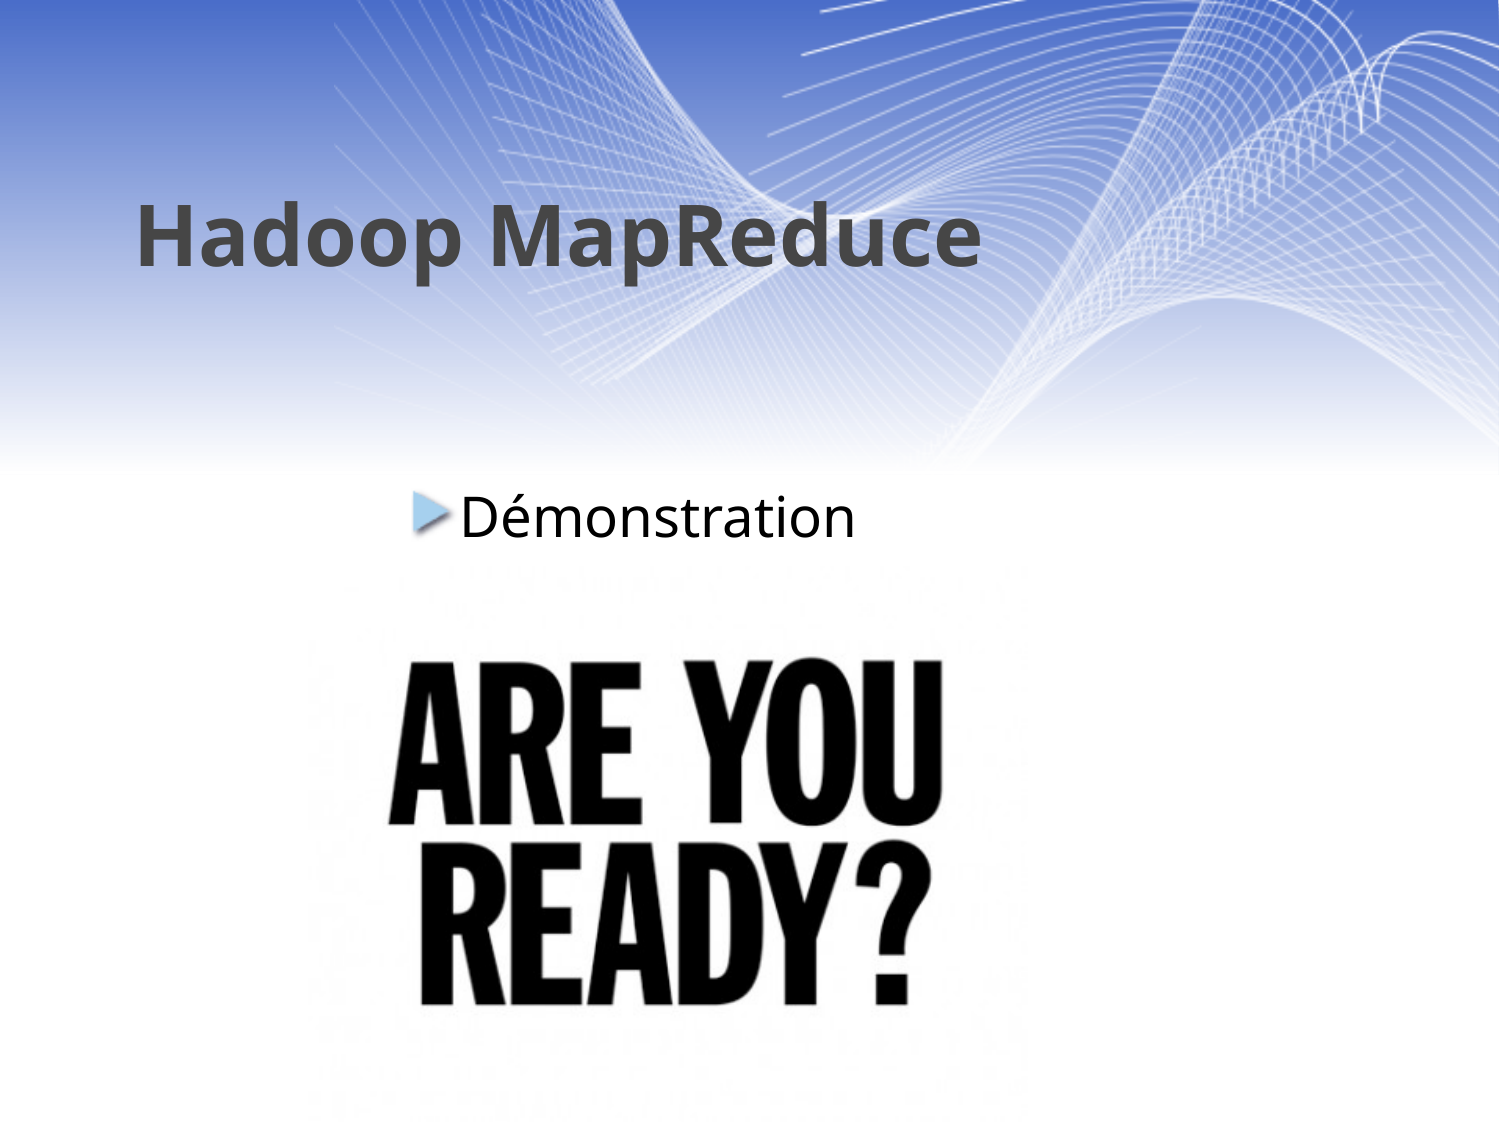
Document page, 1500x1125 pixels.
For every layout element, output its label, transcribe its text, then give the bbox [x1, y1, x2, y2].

list Démonstration [377, 473, 1128, 713]
picture [308, 0, 1500, 1122]
title Hadoop MapReduce [118, 173, 1394, 474]
